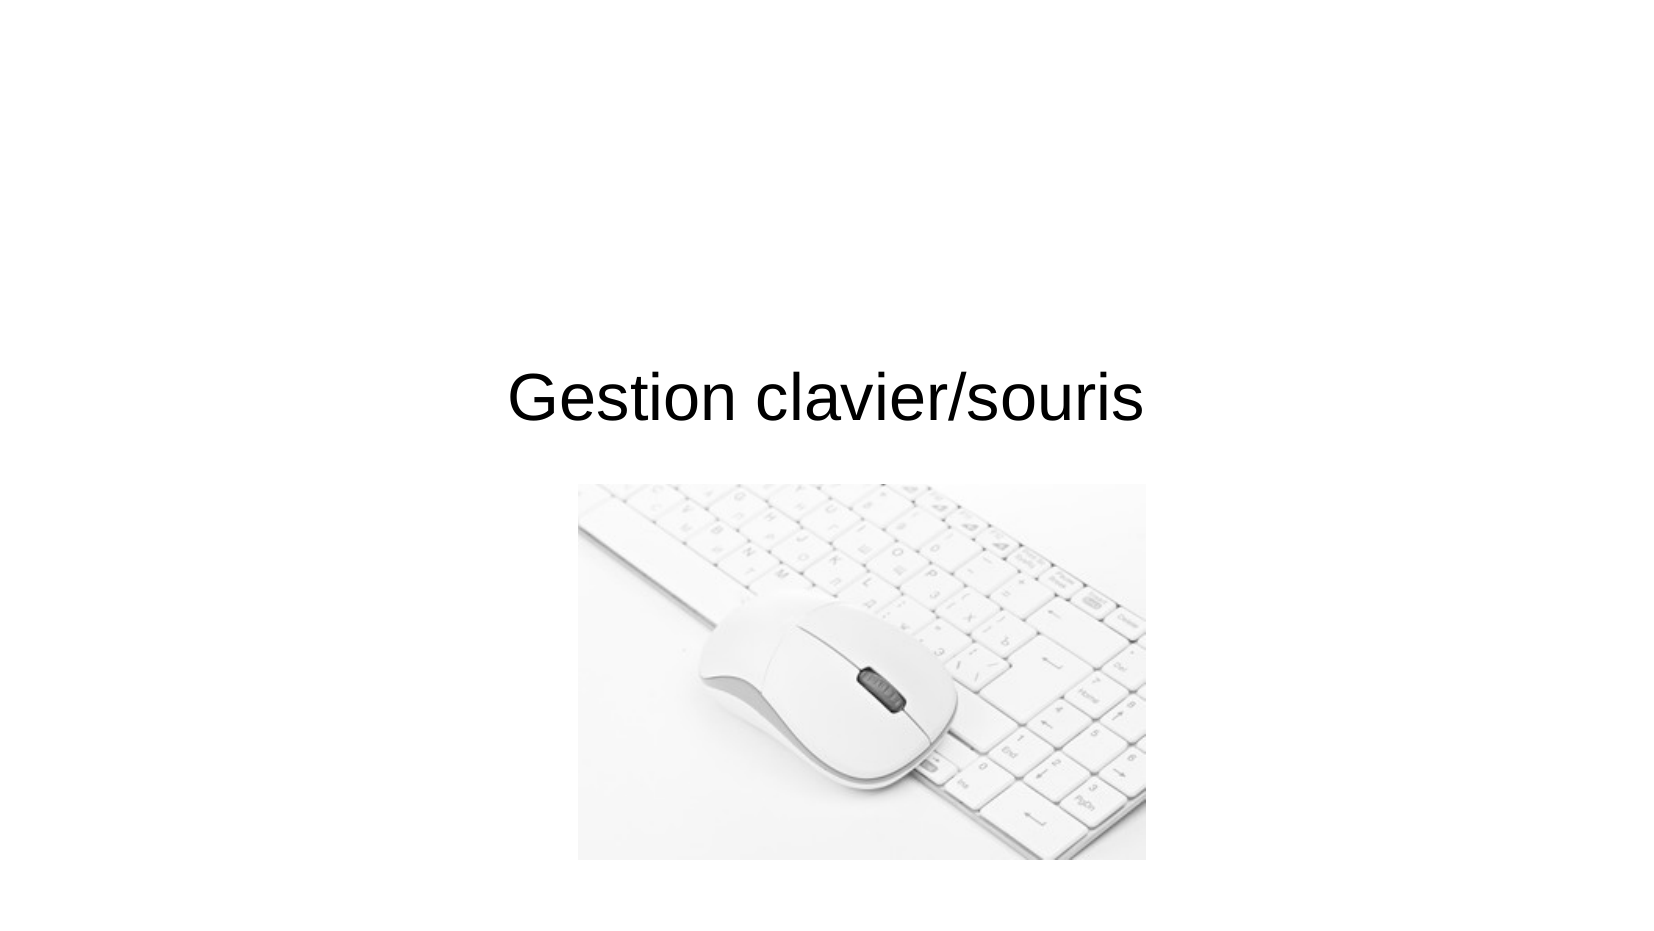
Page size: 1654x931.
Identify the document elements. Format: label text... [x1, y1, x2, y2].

picture [578, 484, 1146, 860]
subtitle Gestion clavier/souris [82, 37, 1571, 757]
